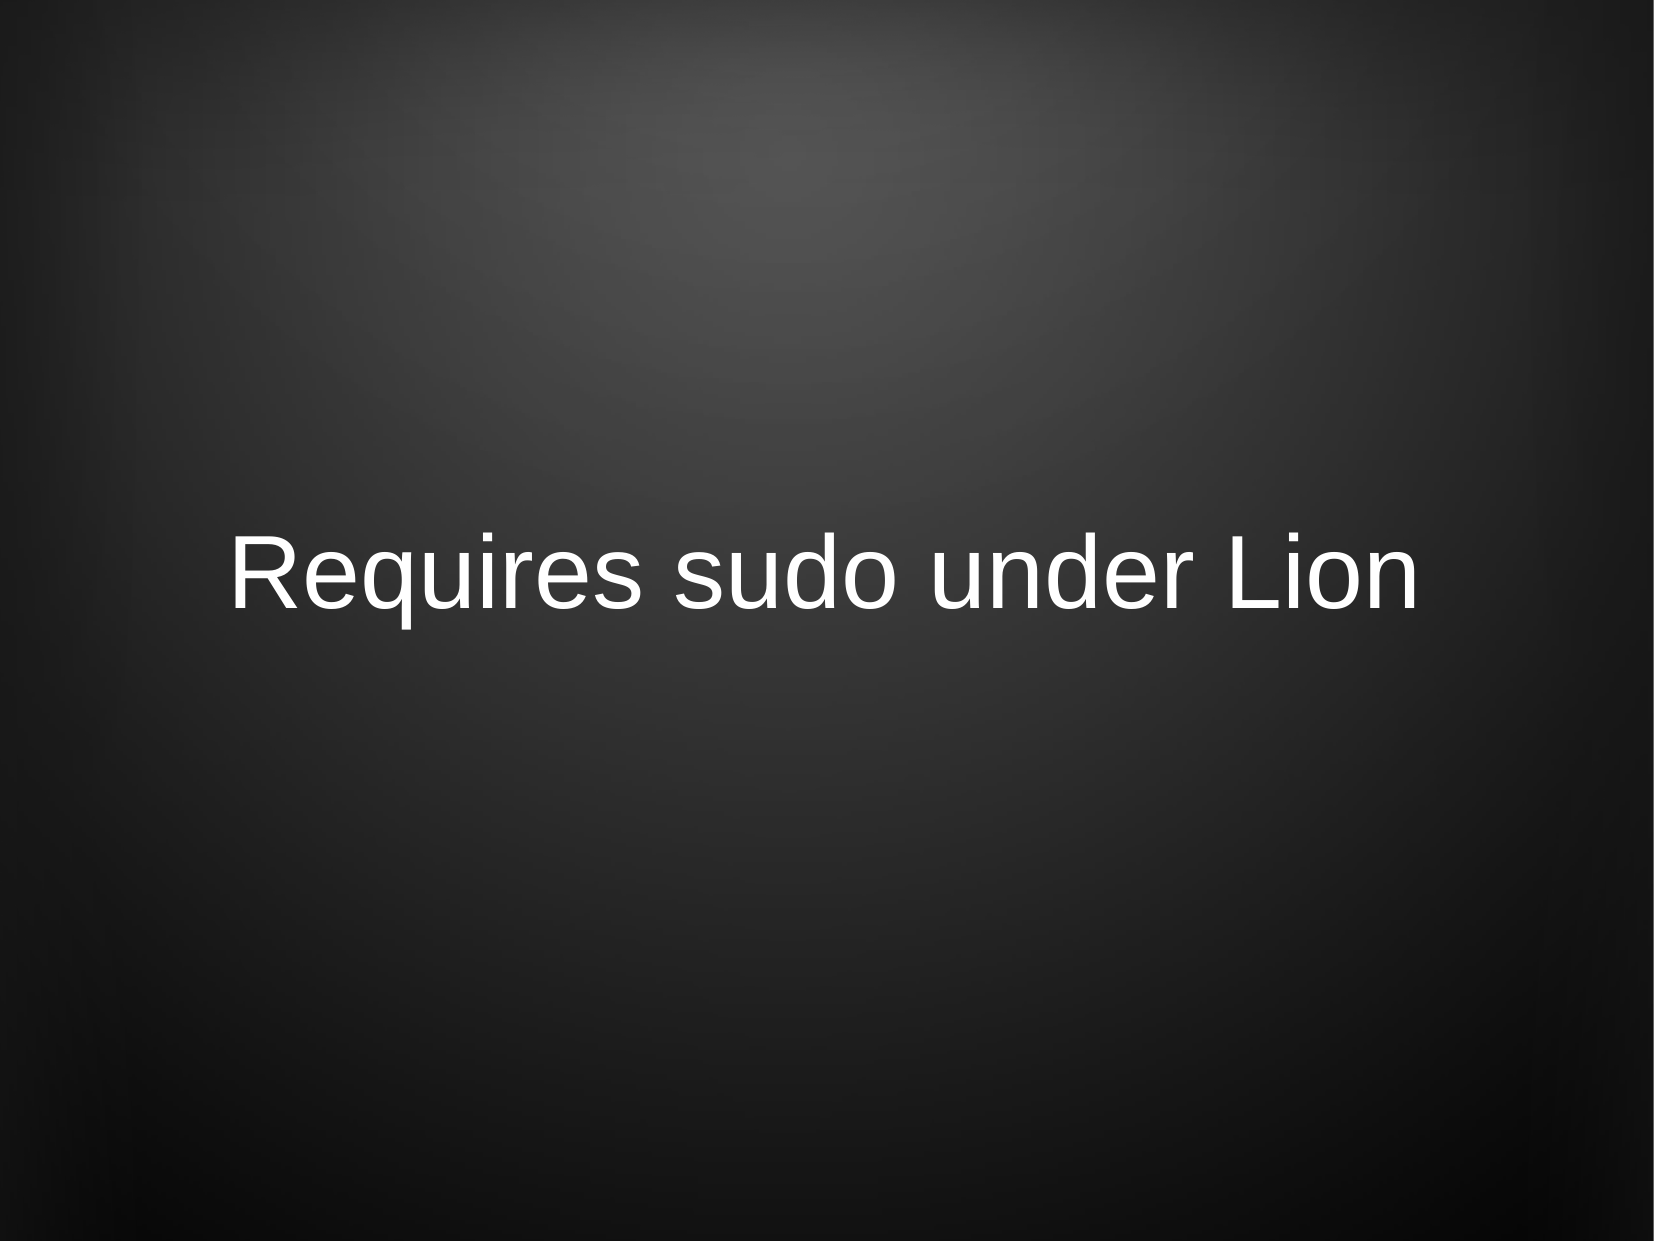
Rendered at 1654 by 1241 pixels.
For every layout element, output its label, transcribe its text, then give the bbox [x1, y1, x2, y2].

text_box Requires sudo under Lion [0, 506, 1651, 638]
picture [0, 0, 1654, 1241]
